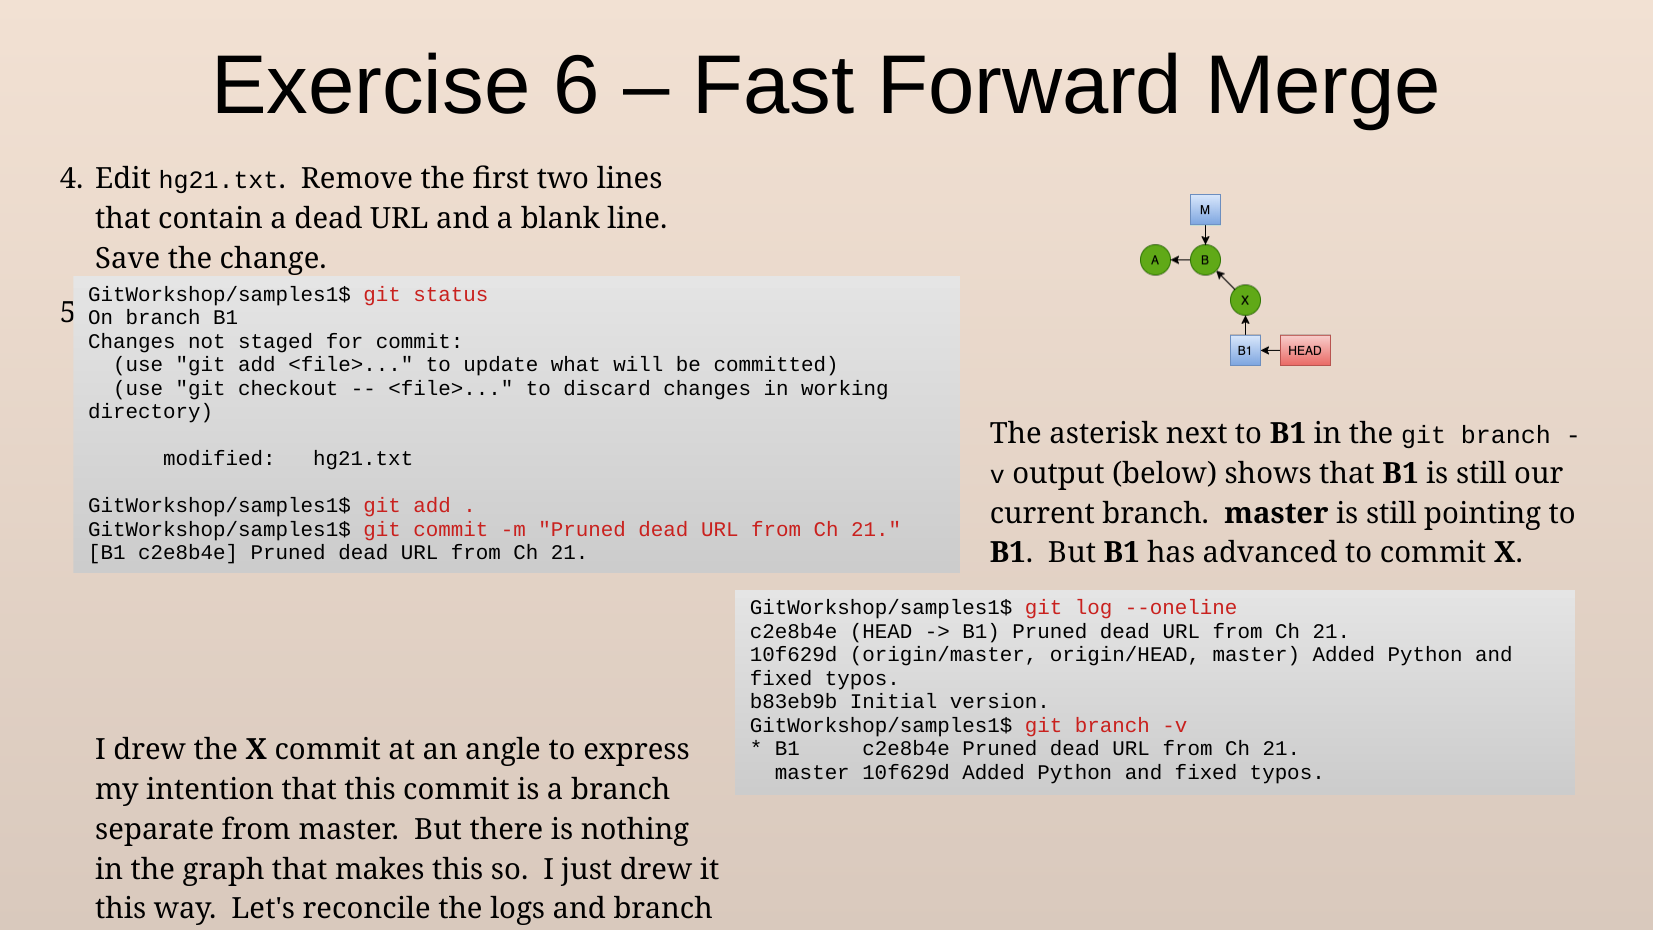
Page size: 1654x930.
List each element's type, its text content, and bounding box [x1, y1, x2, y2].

title Exercise 6 – Fast Forward Merge [82, 19, 1571, 151]
picture [1140, 194, 1331, 366]
text_box The asterisk next to B1 in the git branch -v output (below) shows that B1 is still our current branch. master is still pointing to B1. But B1 has advanced to commit X. [975, 405, 1606, 556]
text_box Edit hg21.txt. Remove the first two lines that contain a dead URL and a blank line. Save the change. Commit this change to the B1 branch. I drew the X commit at an angle to express my intention that this commit is a branch separate from master. But there is nothing in the graph that makes this so. I just drew it this way. Let's reconcile the logs and branch pointers. [45, 150, 736, 826]
text_box GitWorkshop/samples1$ git status On branch B1 Changes not staged for commit: (use "git add <file>..." to update what will be committed) (use "git checkout -- <file>..." to discard changes in working directory) modified: hg21.txt GitWorkshop/samples1$ git add . GitWorkshop/samples1$ git commit -m "Pruned dead URL from Ch 21." [B1 c2e8b4e] Pruned dead URL from Ch 21. [73, 276, 961, 574]
text_box GitWorkshop/samples1$ git log --oneline c2e8b4e (HEAD -> B1) Pruned dead URL from Ch 21. 10f629d (origin/master, origin/HEAD, master) Added Python and fixed typos. b83eb9b Initial version. GitWorkshop/samples1$ git branch -v * B1 c2e8b4e Pruned dead URL from Ch 21. master 10f629d Added Python and fixed typos. [735, 590, 1576, 796]
